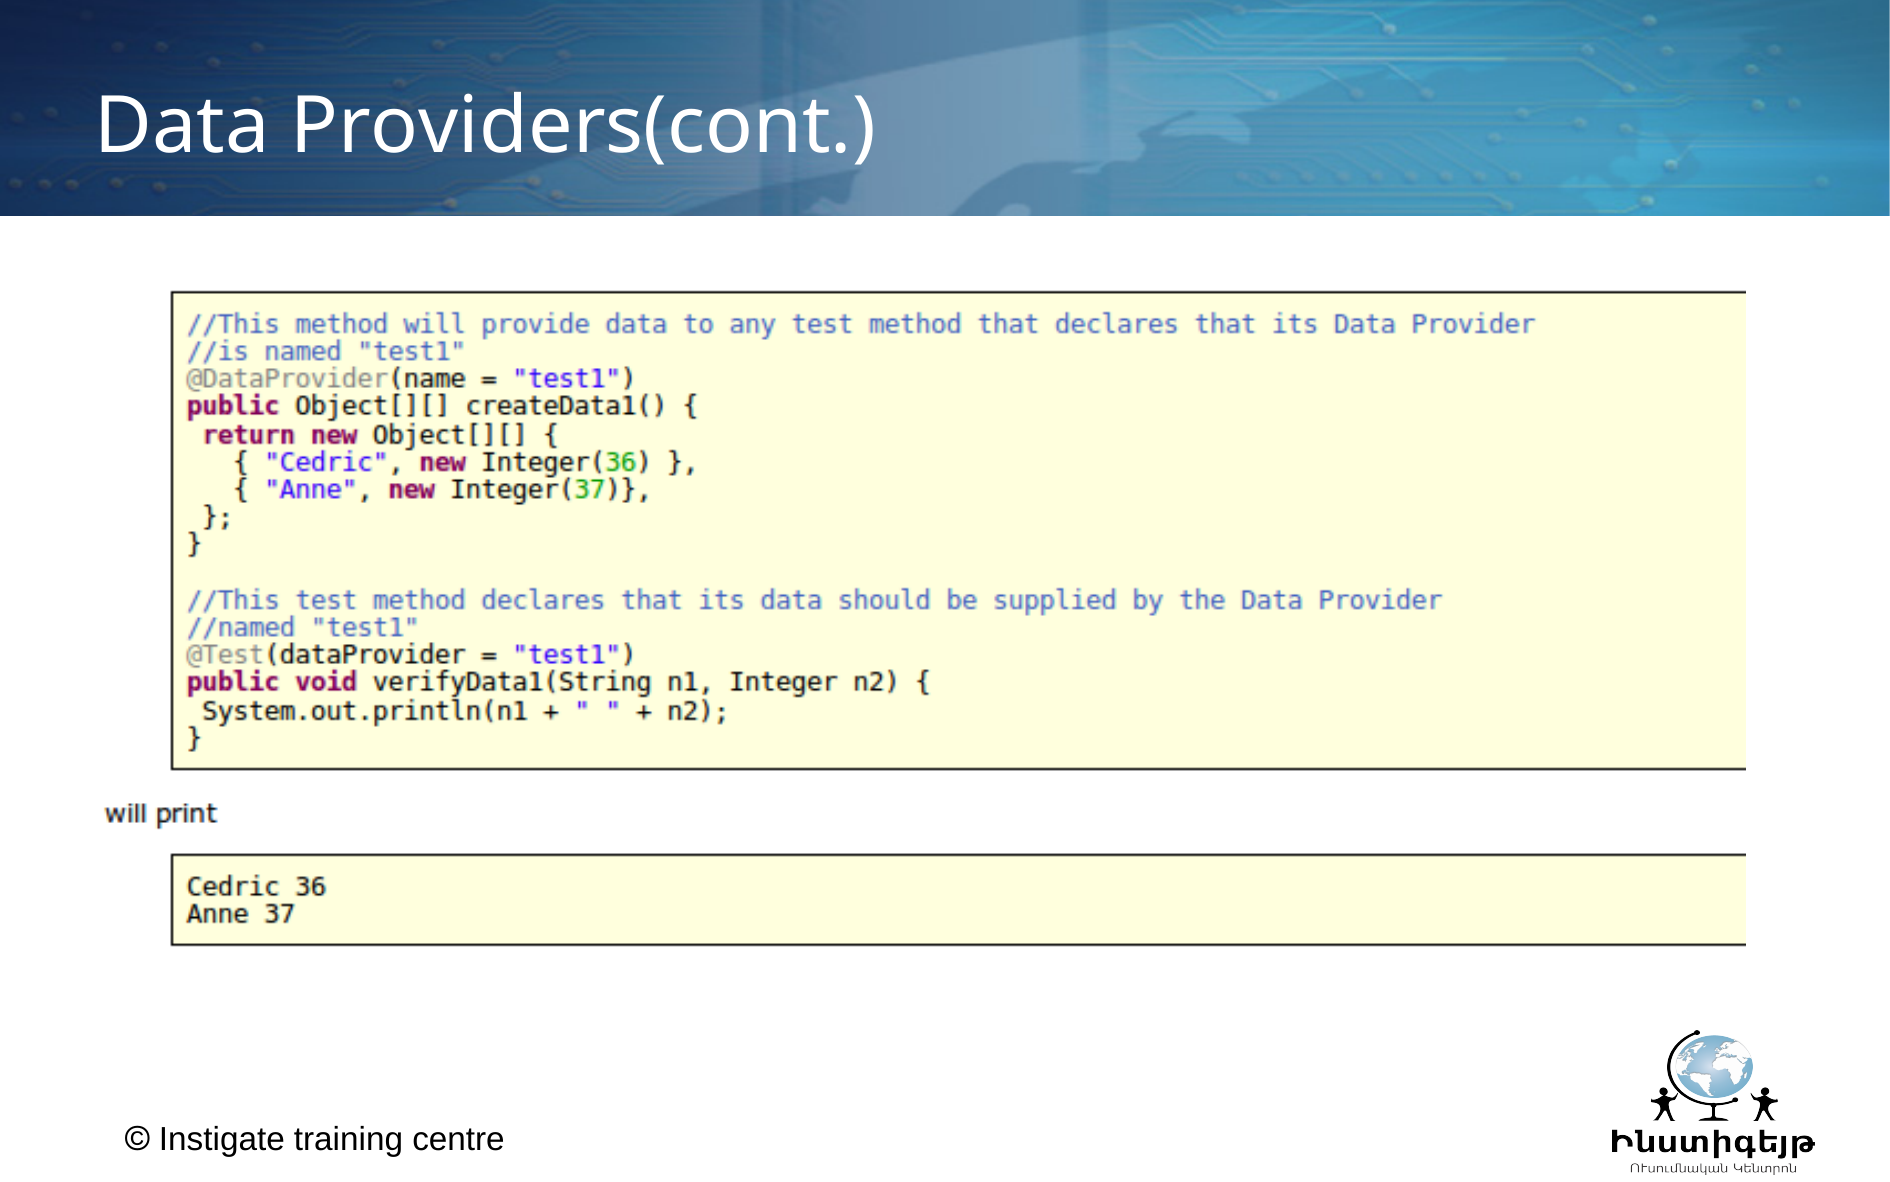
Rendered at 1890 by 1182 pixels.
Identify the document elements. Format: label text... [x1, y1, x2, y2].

title Data Providers(cont.) [94, 47, 1793, 52]
picture [0, 0, 1890, 216]
picture [94, 275, 1746, 961]
picture [1612, 1030, 1815, 1175]
